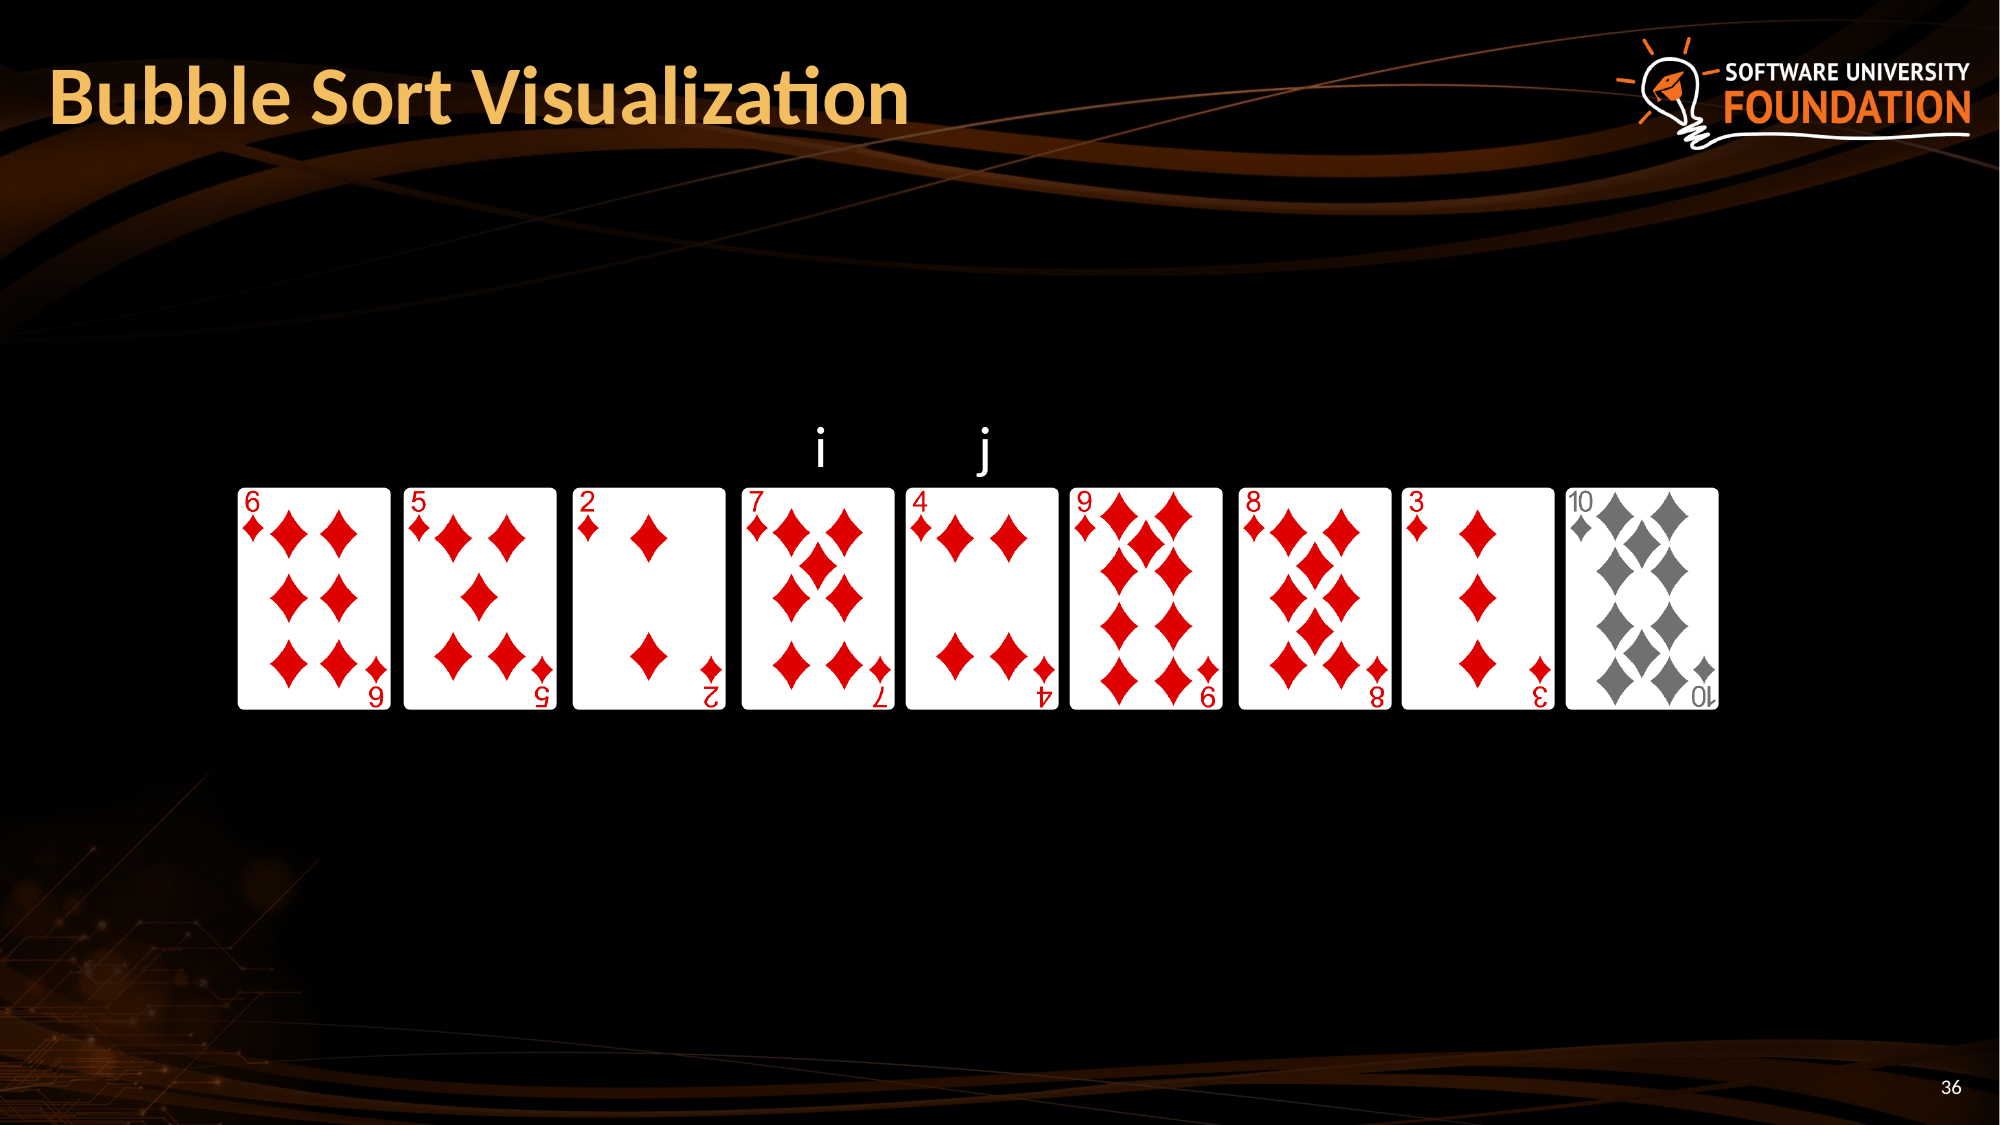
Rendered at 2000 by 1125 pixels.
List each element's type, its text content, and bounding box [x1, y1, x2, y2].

slide_number <number> [1897, 1070, 1968, 1103]
text_box i [800, 401, 843, 487]
picture [0, 0, 2000, 1125]
text_box j [963, 401, 1008, 487]
title Bubble Sort Visualization [30, 6, 1602, 189]
